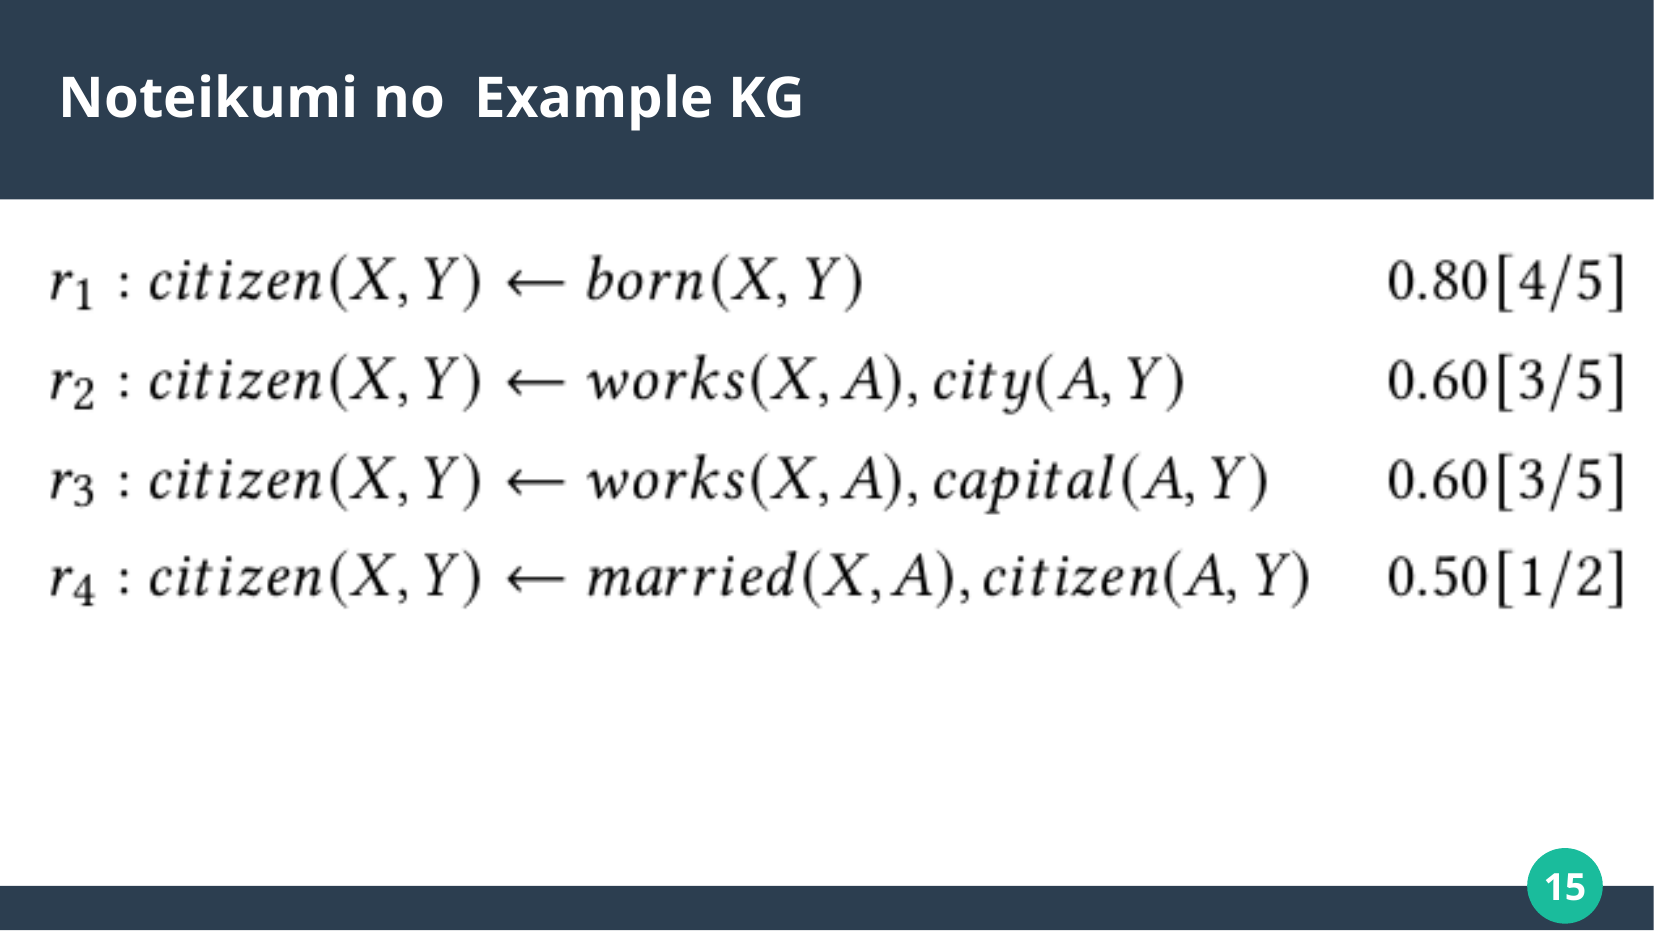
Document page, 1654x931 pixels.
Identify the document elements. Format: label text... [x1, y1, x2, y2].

picture [23, 224, 1654, 638]
title Noteikumi no Example KG [59, 37, 1595, 155]
